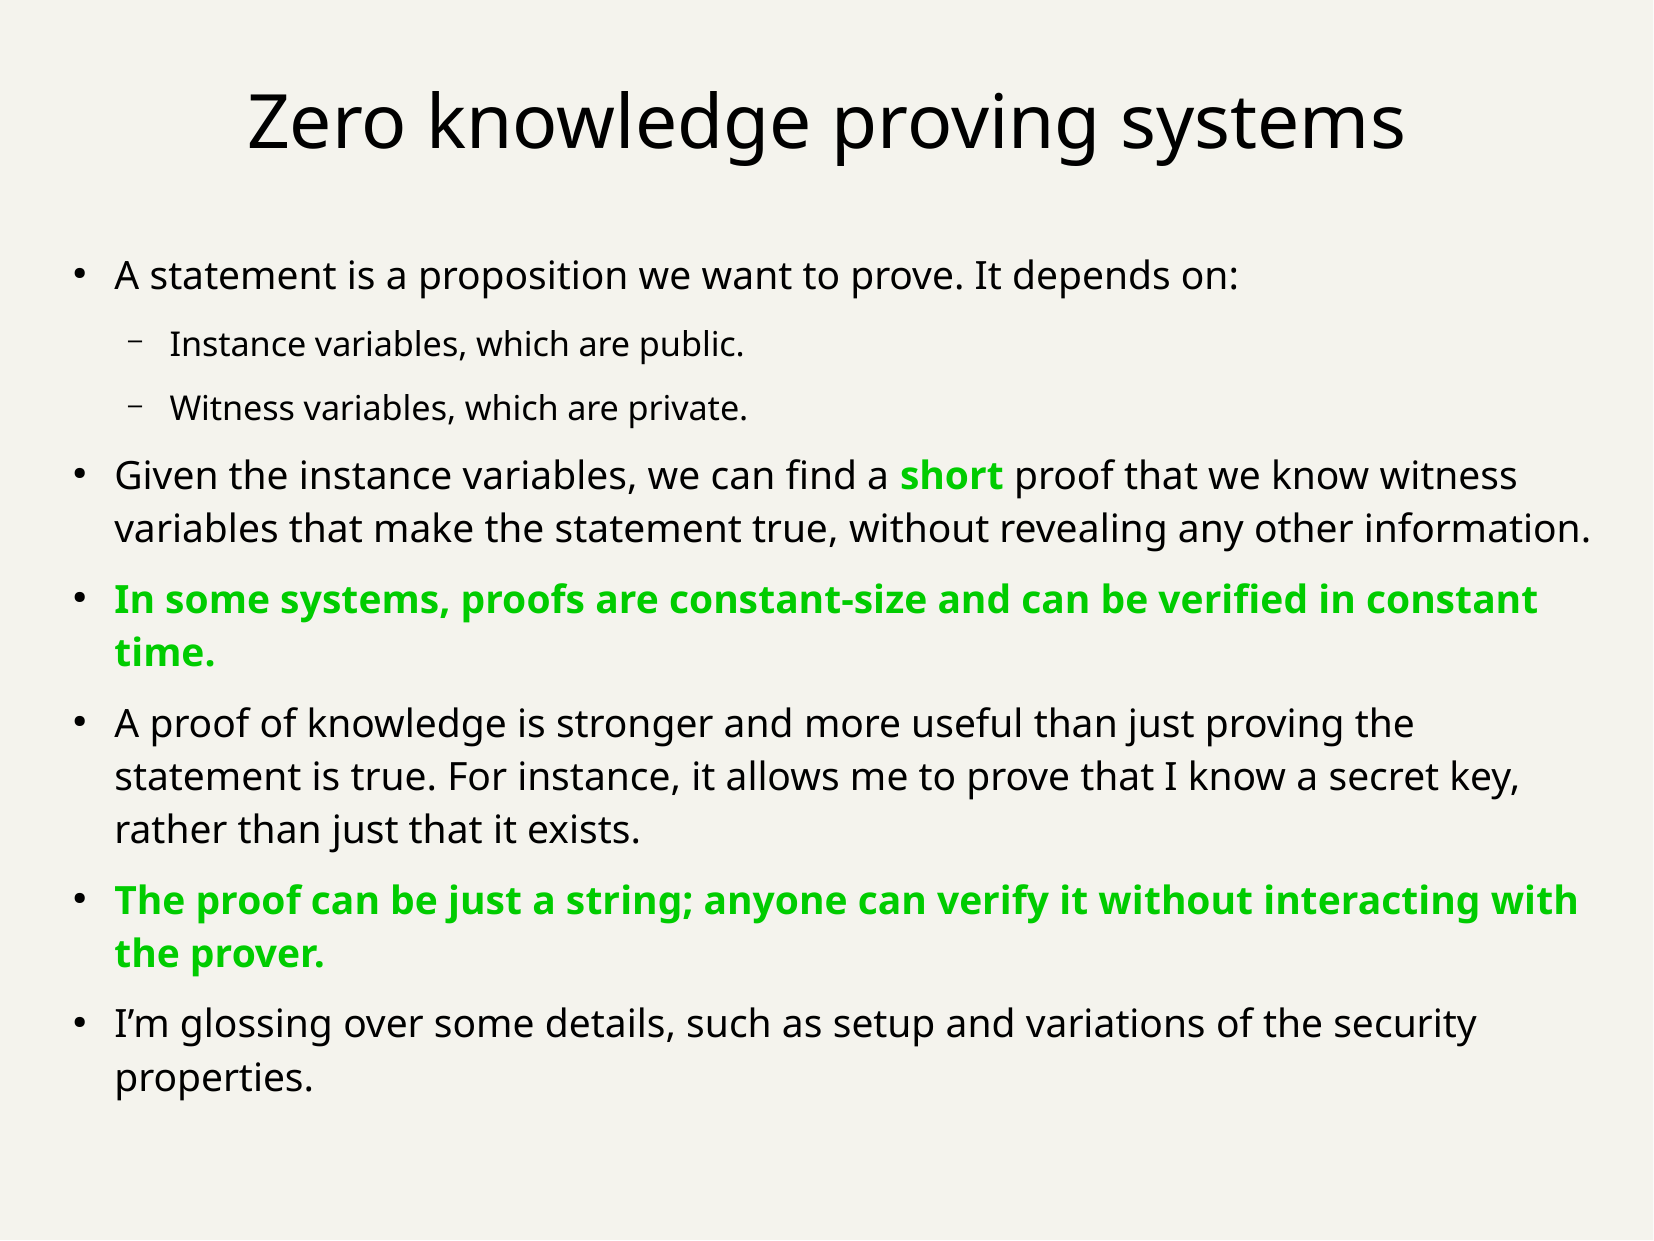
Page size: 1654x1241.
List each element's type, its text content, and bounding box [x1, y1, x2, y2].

title Zero knowledge proving systems [82, 49, 1571, 189]
list A statement is a proposition we want to prove. It depends on: Instance variables, which are public. Witness variables, which are private. Given the instance variables, we can find a short proof that we know witness variables that make the statement true, without revealing any other information. In some systems, proofs are constant-size and can be verified in constant time. A proof of knowledge is stronger and more useful than just proving the statement is true. For instance, it allows me to prove that I know a secret key, rather than just that it exists. The proof can be just a string; anyone can verify it without interacting with the prover. I’m glossing over some details, such as setup and variations of the security properties. [59, 248, 1595, 1123]
